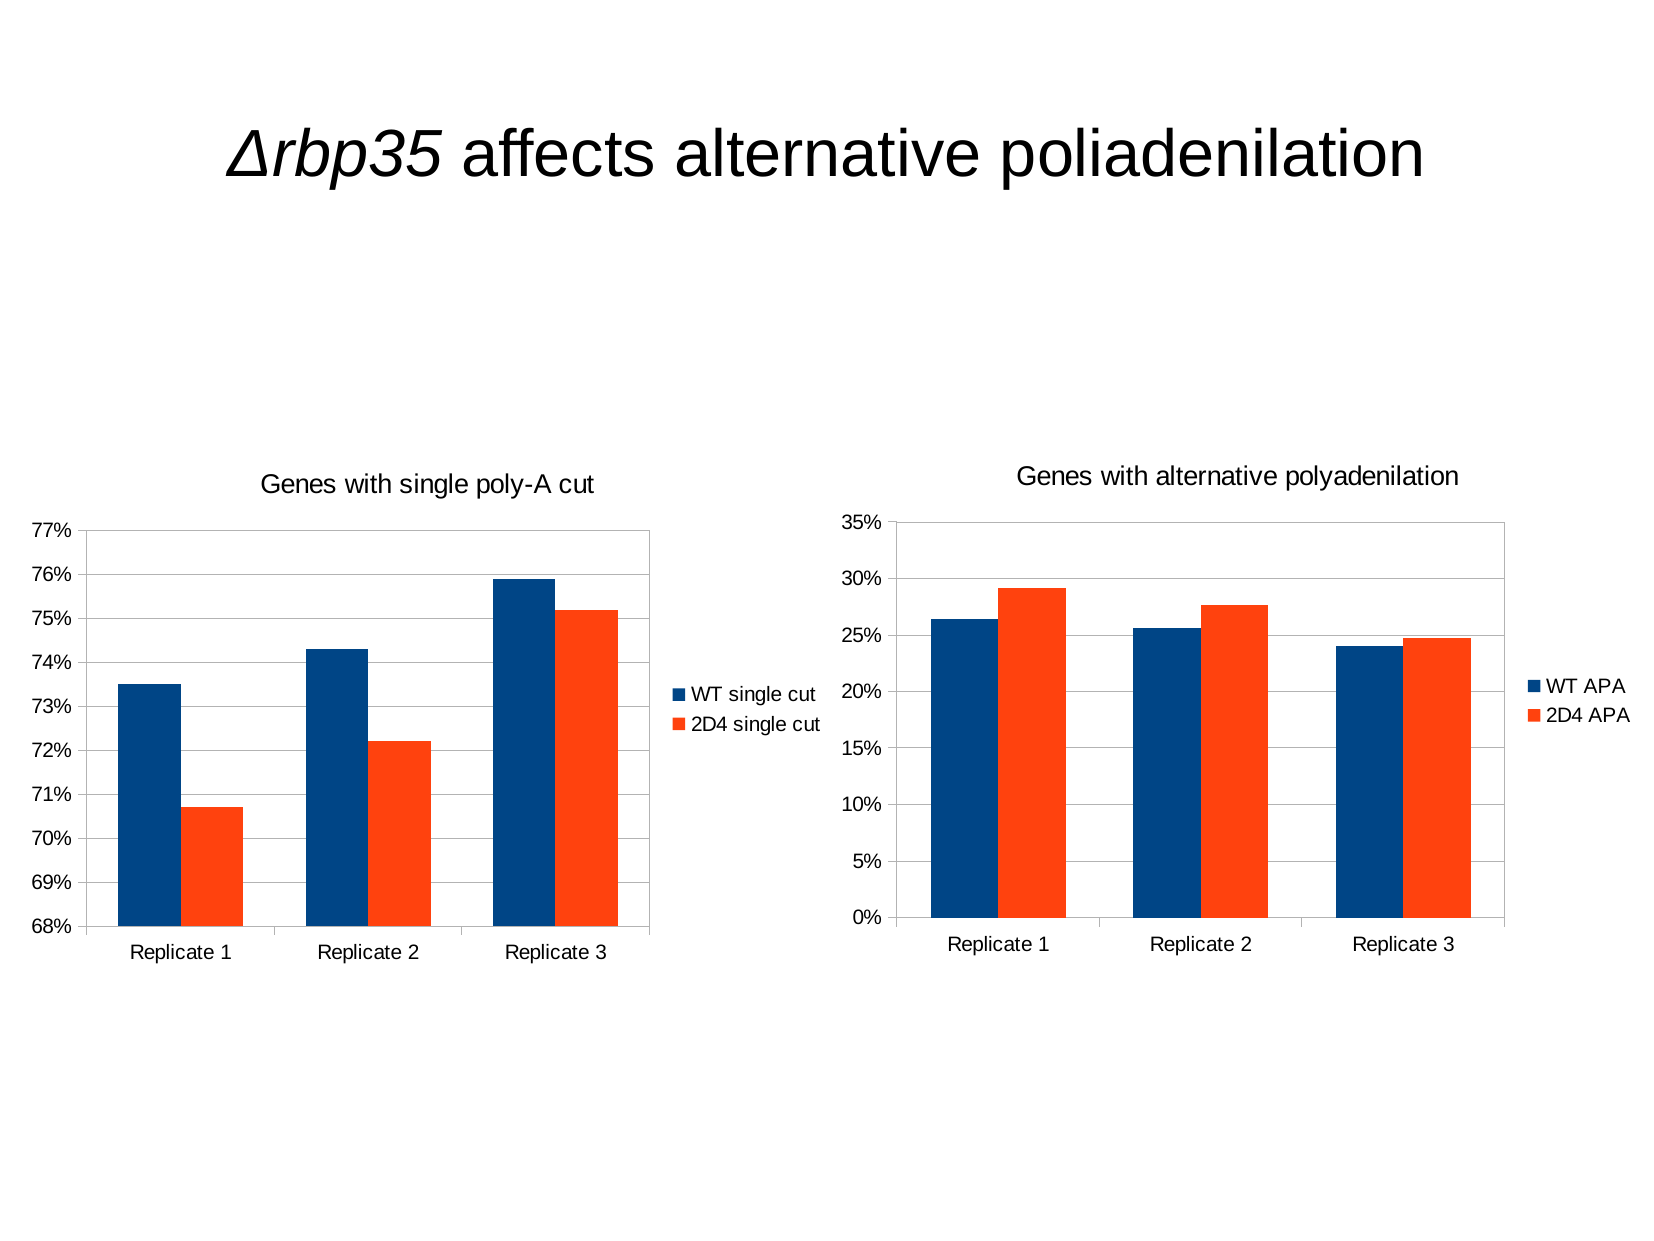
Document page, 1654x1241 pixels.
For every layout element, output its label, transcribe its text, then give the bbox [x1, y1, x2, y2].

chart [15, 435, 1651, 976]
title Δrbp35 affects alternative poliadenilation [82, 49, 1571, 257]
